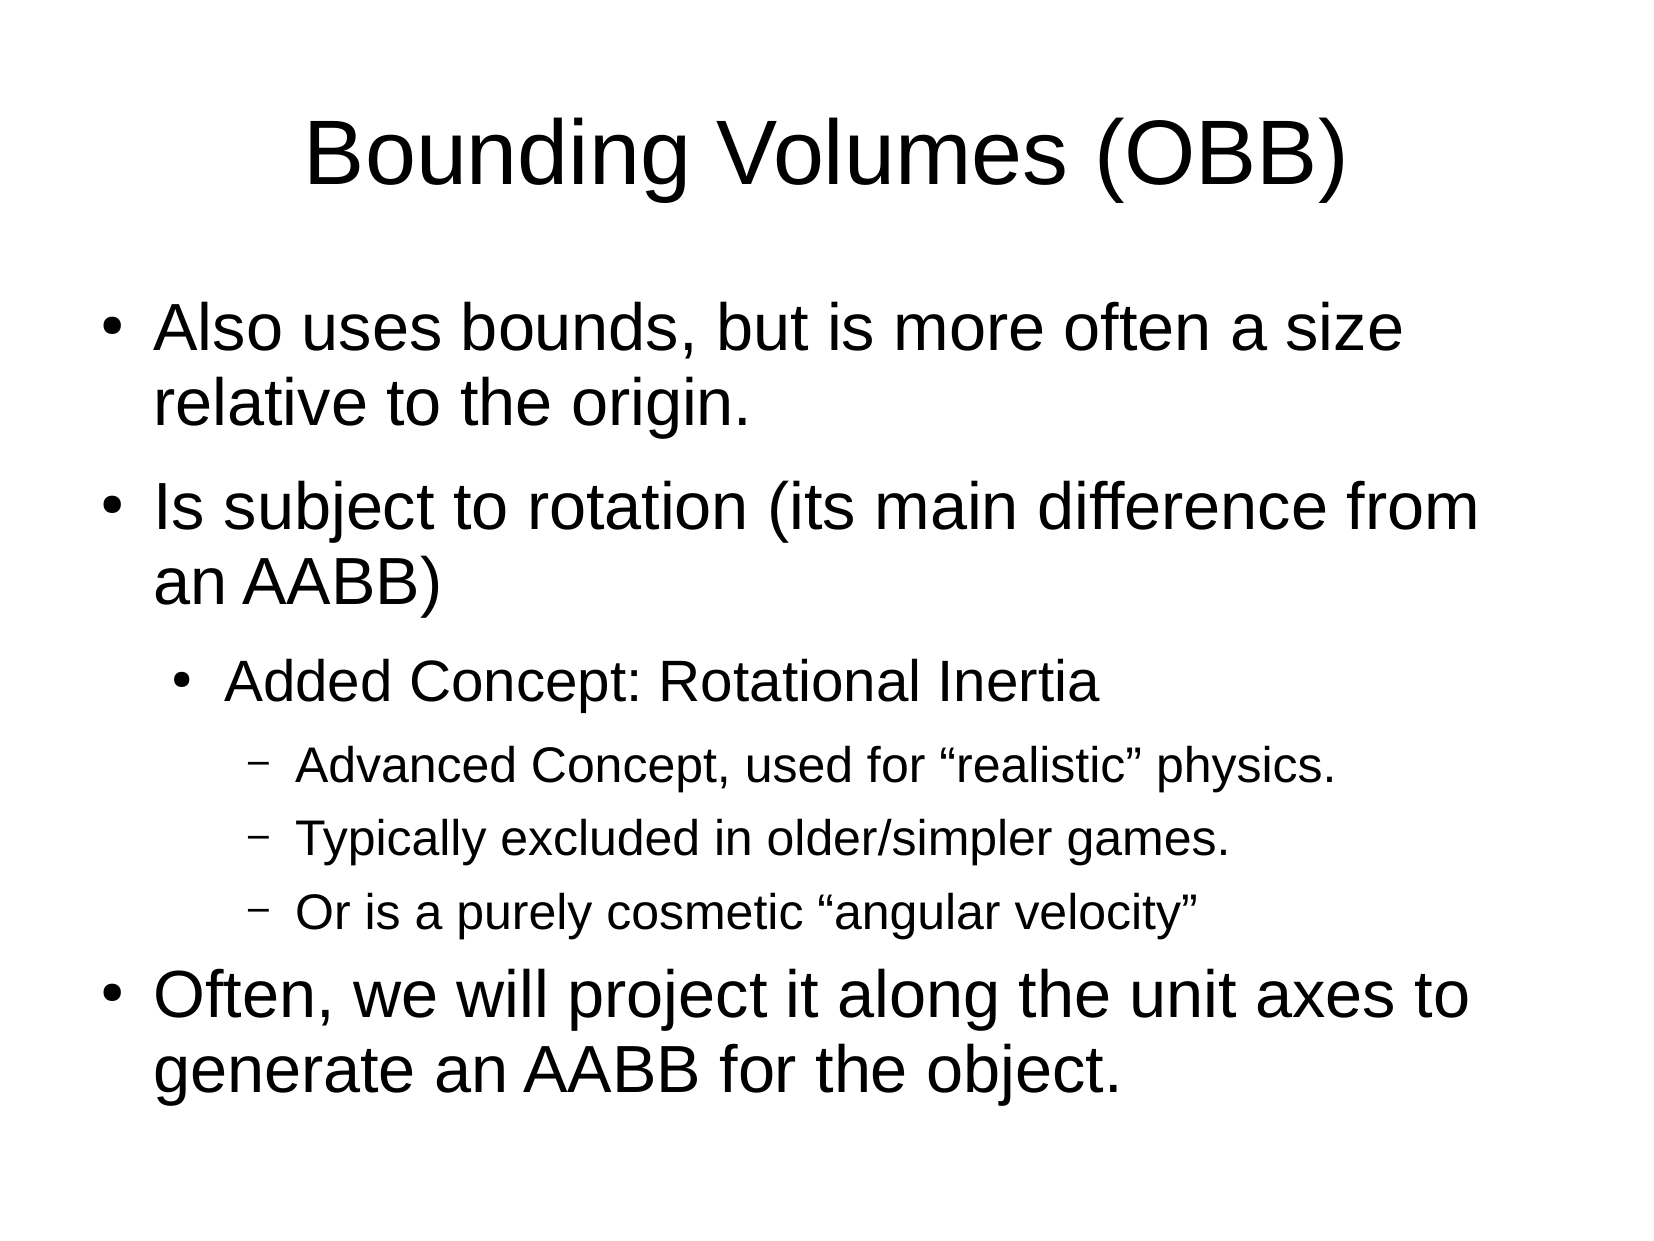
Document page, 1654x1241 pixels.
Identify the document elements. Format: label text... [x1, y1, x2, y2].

list Also uses bounds, but is more often a size relative to the origin. Is subject to rotation (its main difference from an AABB) Added Concept: Rotational Inertia Advanced Concept, used for “realistic” physics. Typically excluded in older/simpler games. Or is a purely cosmetic “angular velocity” Often, we will project it along the unit axes to generate an AABB for the object. [82, 290, 1571, 1104]
title Bounding Volumes (OBB) [82, 56, 1571, 250]
